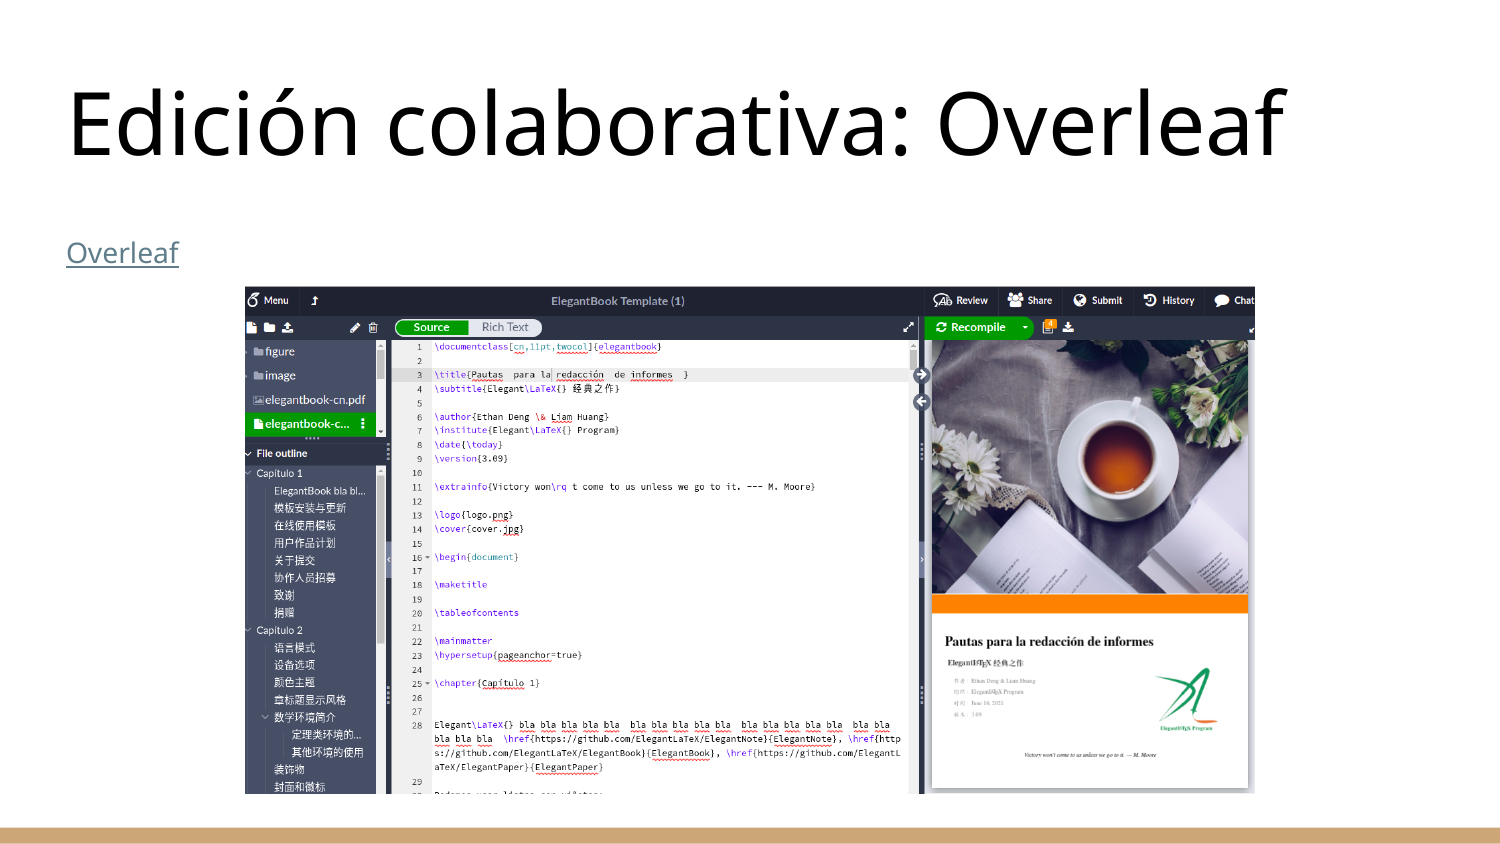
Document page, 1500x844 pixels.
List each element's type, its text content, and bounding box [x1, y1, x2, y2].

list Overleaf [51, 220, 1374, 287]
title Edición colaborativa: Overleaf [51, 51, 1449, 189]
picture [245, 286, 1255, 794]
